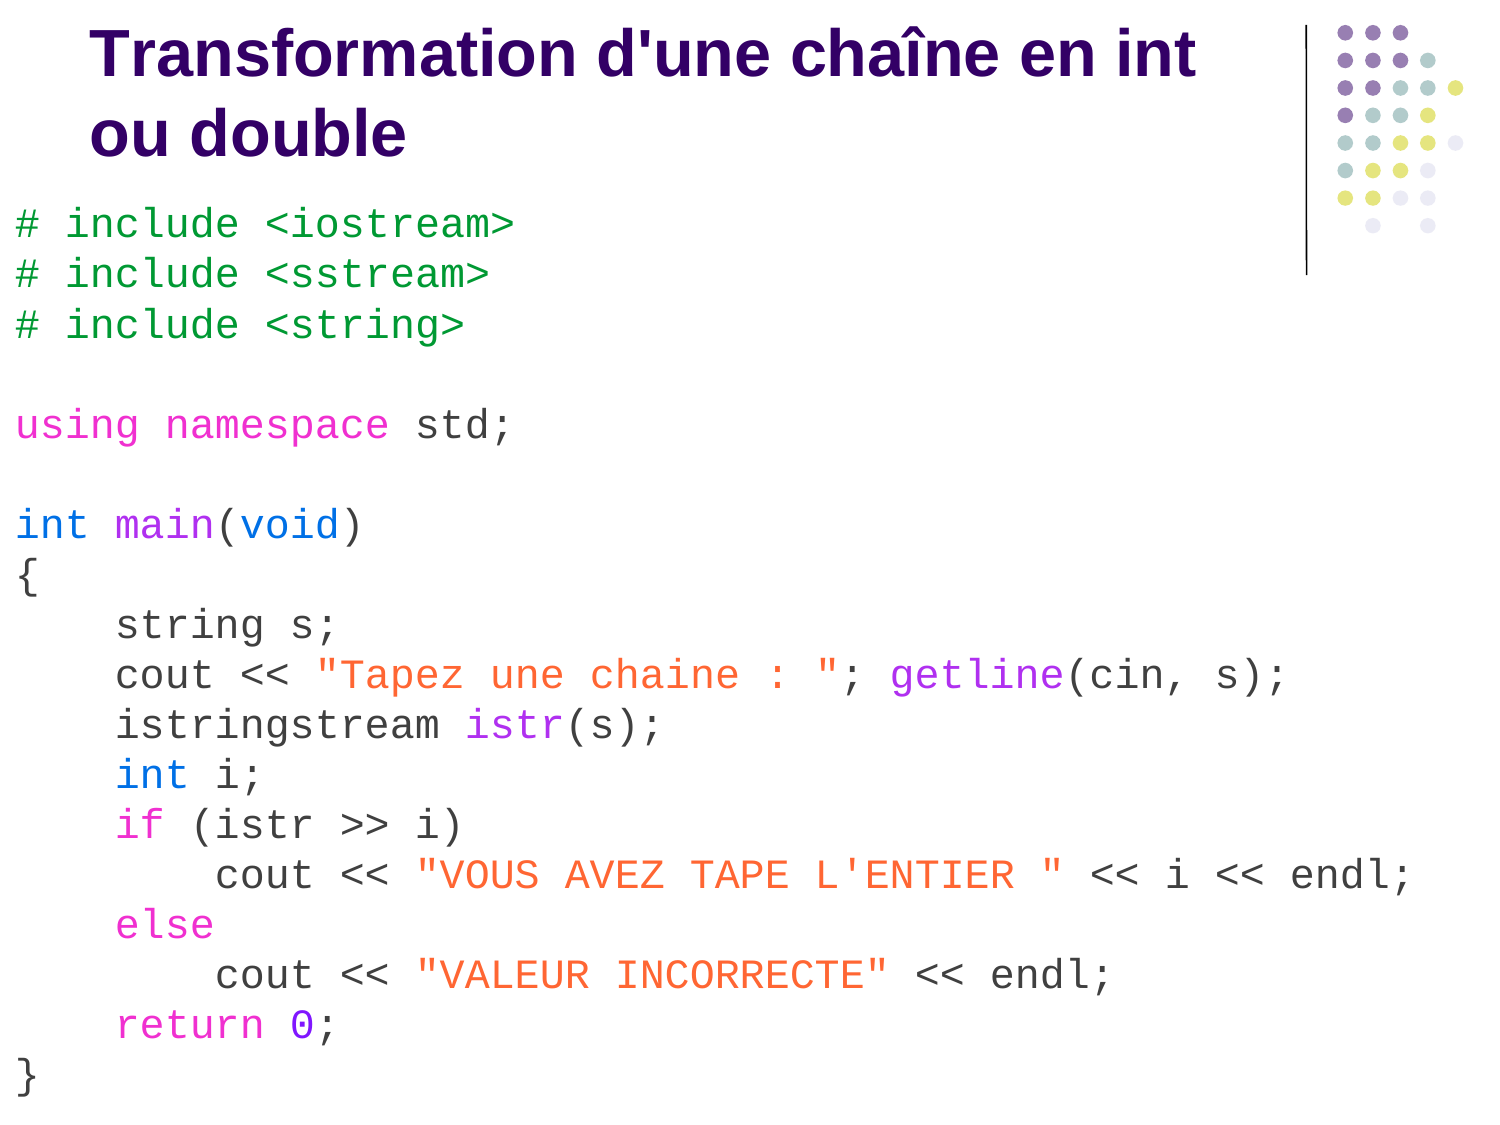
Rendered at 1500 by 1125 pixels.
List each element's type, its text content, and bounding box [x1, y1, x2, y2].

title Transformation d'une chaîne en int ou double [74, 1, 1308, 178]
text_box # include <iostream> # include <sstream> # include <string> using namespace std; int main(void) { string s; cout << "Tapez une chaine : "; getline(cin, s); istringstream istr(s); int i; if (istr >> i) cout << "VOUS AVEZ TAPE L'ENTIER " << i << endl; else cout << "VALEUR INCORRECTE" << endl; return 0; } [0, 188, 1500, 1015]
